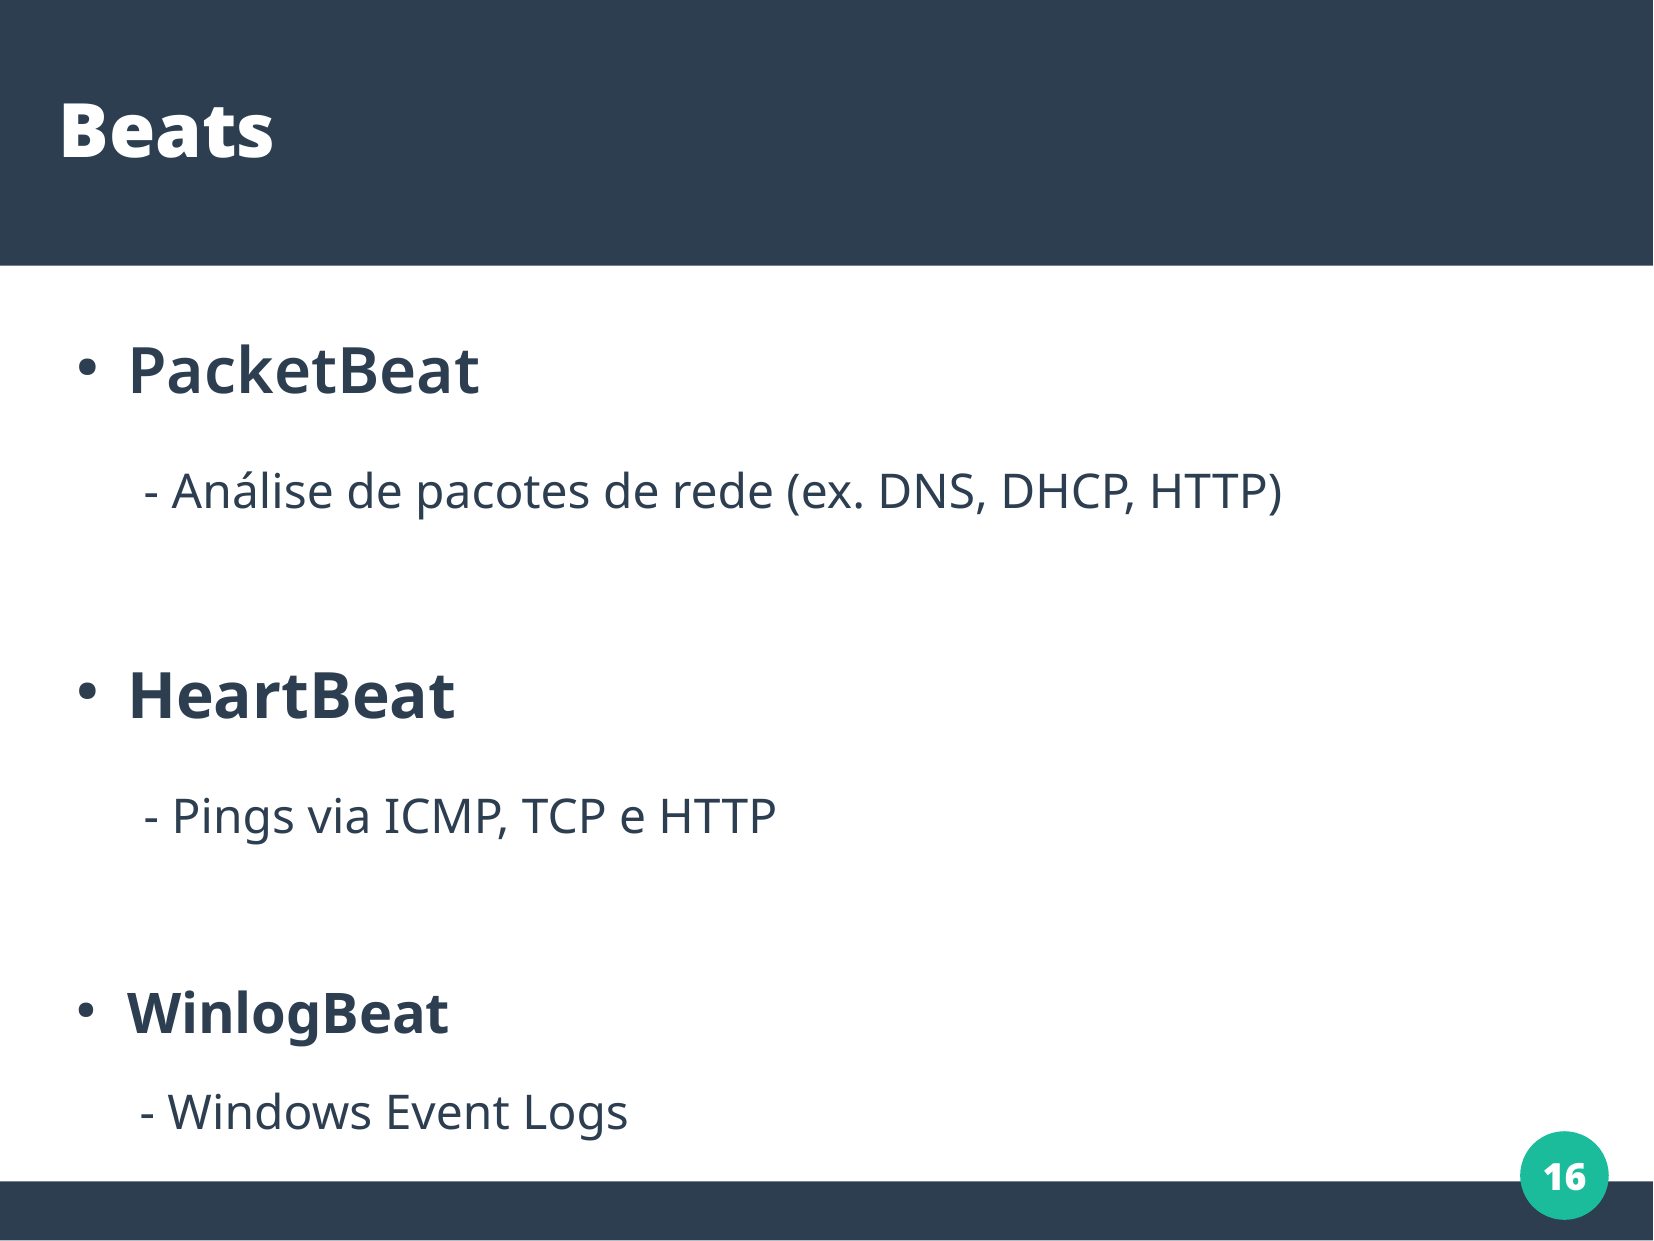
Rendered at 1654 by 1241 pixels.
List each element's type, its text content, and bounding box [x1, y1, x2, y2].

list PacketBeat - Análise de pacotes de rede (ex. DNS, DHCP, HTTP) HeartBeat - Pings via ICMP, TCP e HTTP WinlogBeat - Windows Event Logs [58, 324, 1594, 1152]
title Beats [58, 49, 1594, 207]
